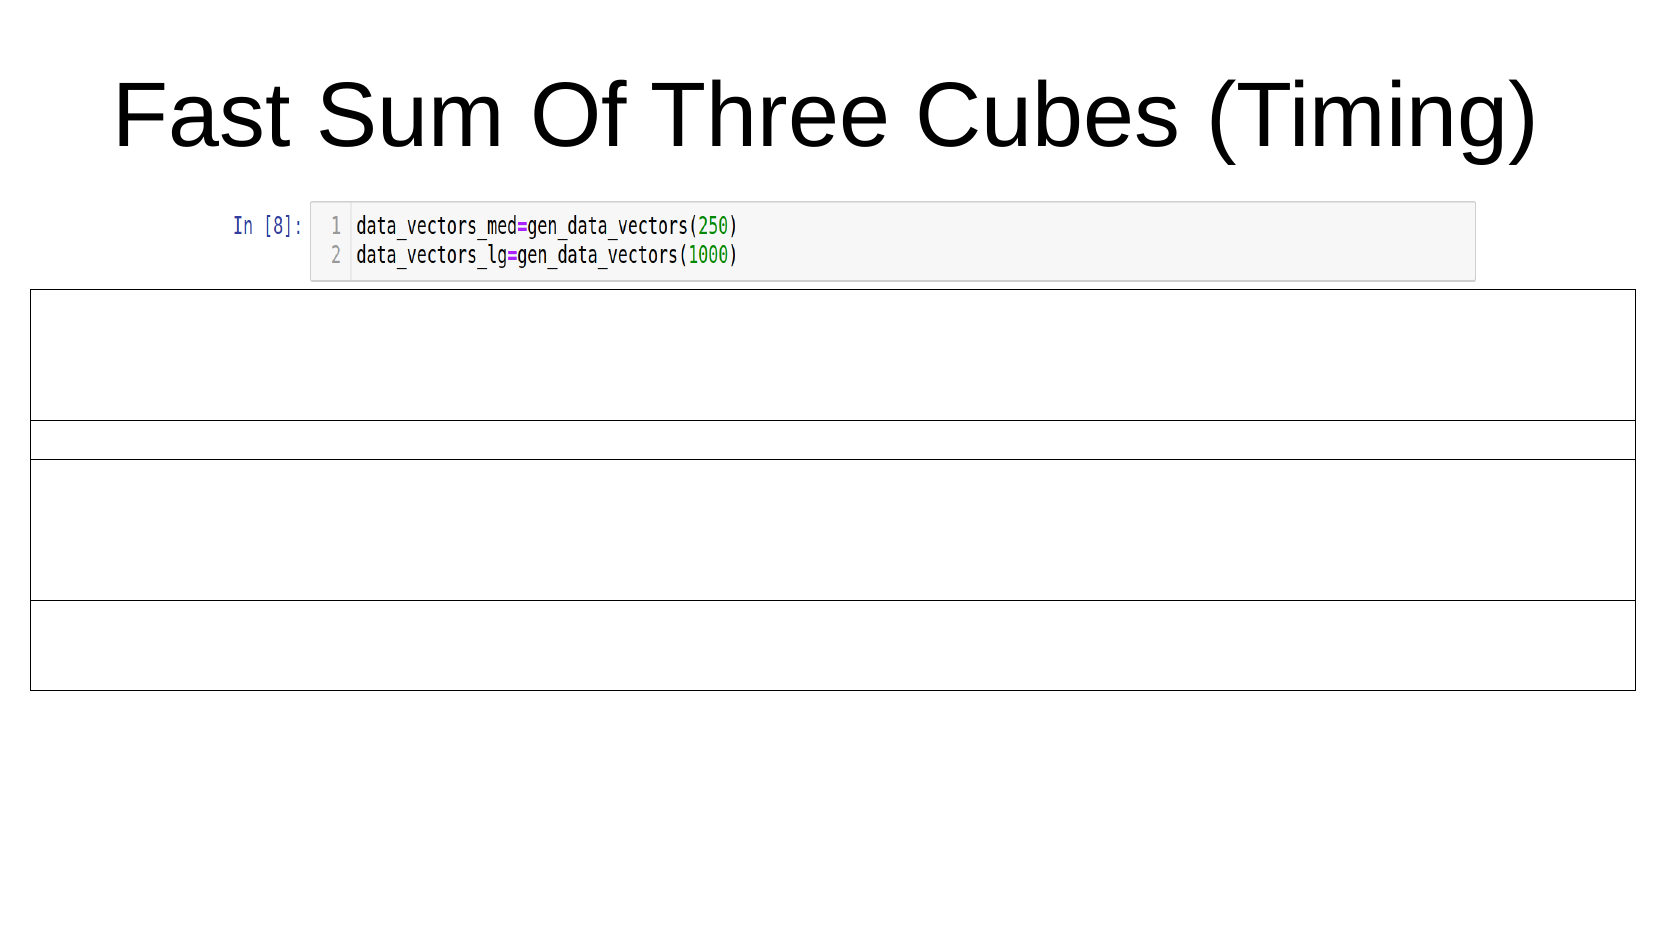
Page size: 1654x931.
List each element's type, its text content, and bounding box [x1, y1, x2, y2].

picture [222, 193, 1483, 289]
text_box [30, 289, 1636, 691]
title Fast Sum Of Three Cubes (Timing) [82, 37, 1571, 193]
